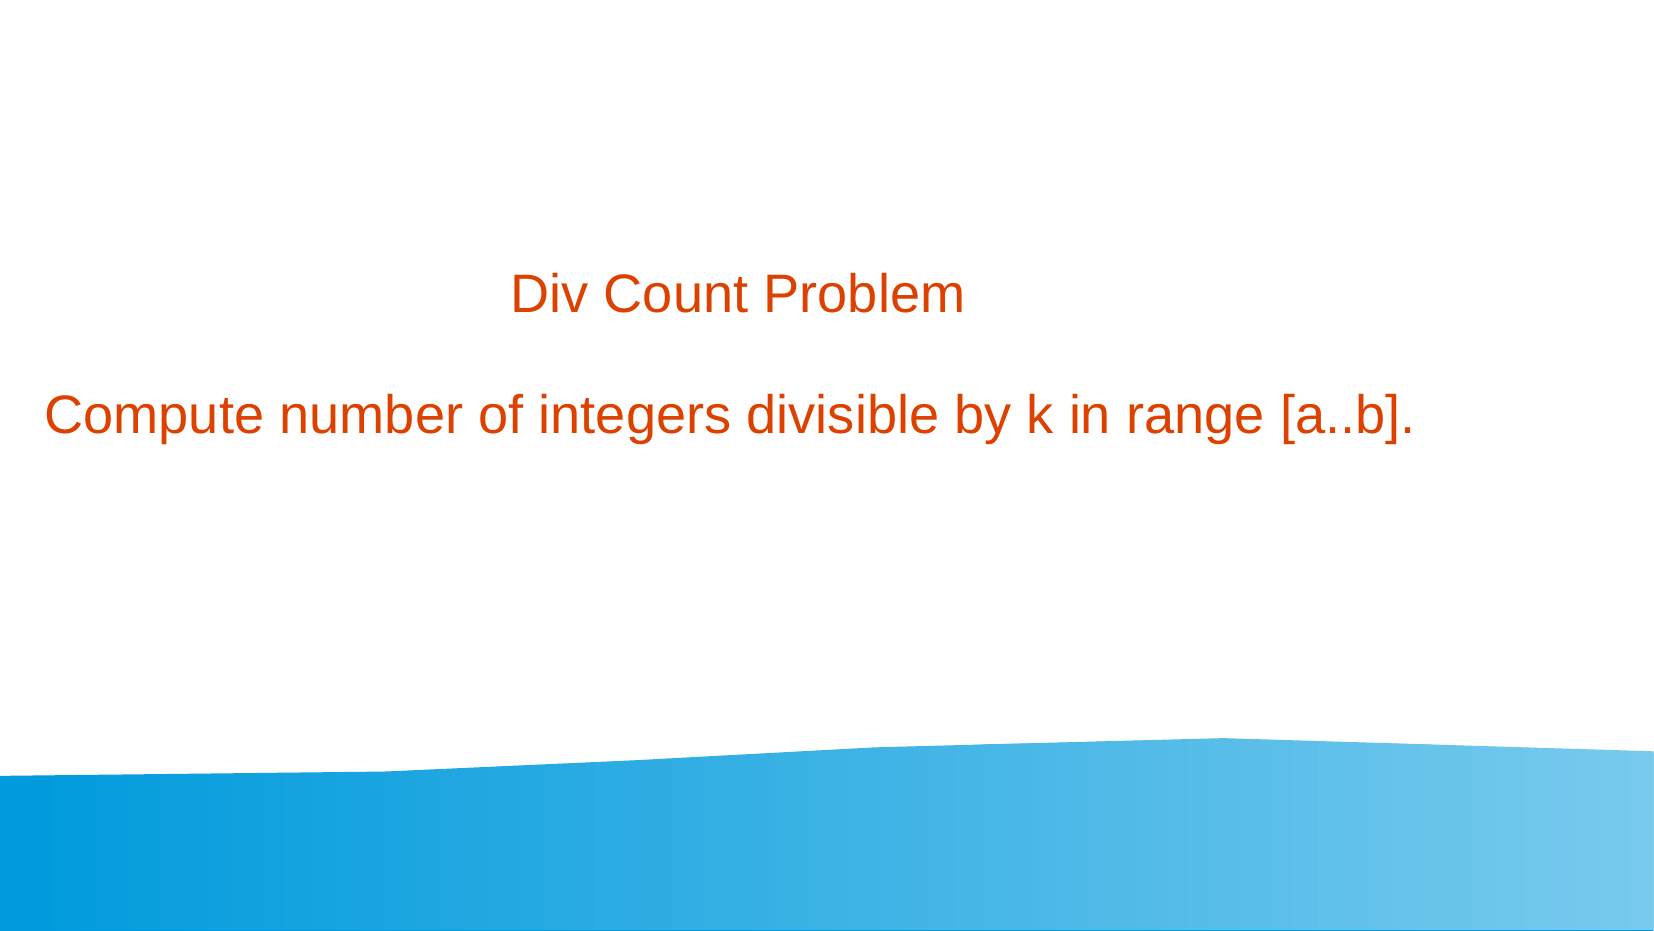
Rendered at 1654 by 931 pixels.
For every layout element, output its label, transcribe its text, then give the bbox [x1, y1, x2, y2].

title Div Count Problem Compute number of integers divisible by k in range [a..b]. [0, 263, 1477, 445]
